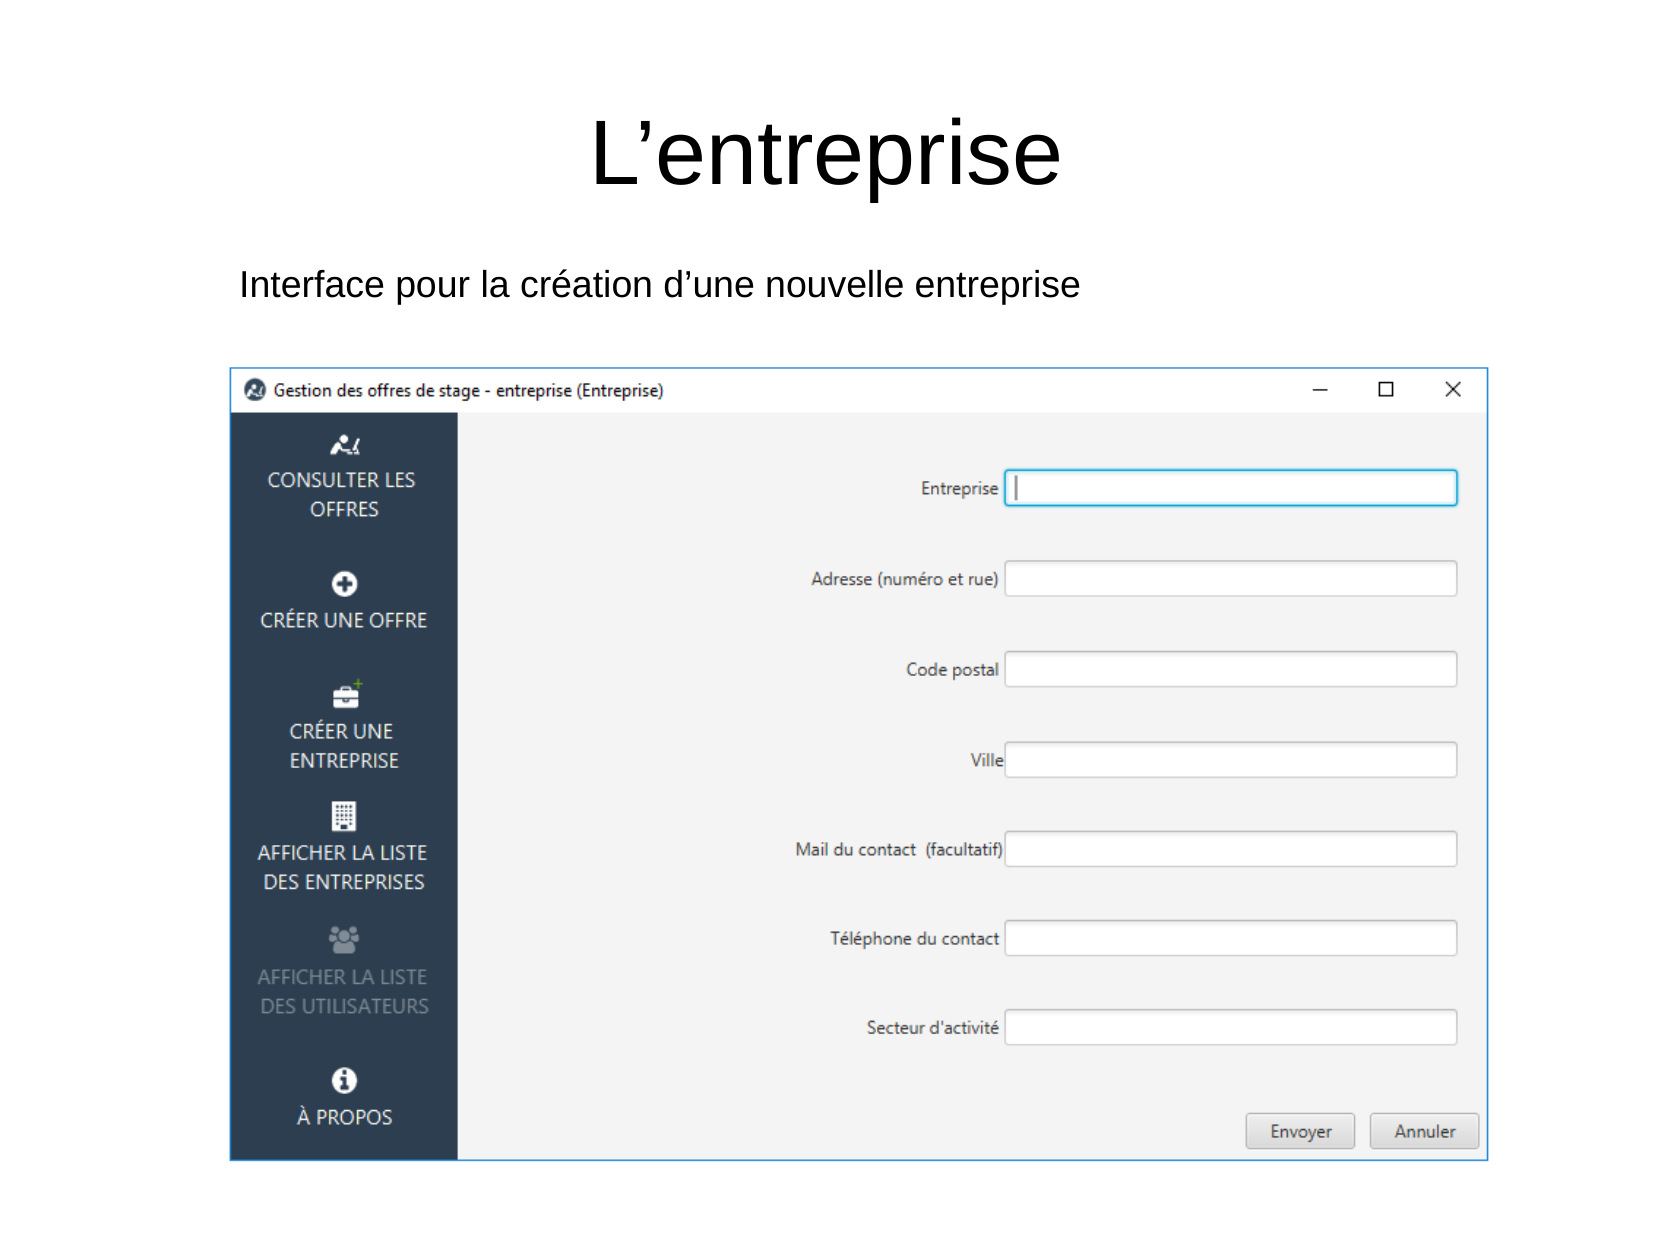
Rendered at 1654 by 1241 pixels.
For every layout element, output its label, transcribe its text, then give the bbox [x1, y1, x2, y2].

text_box Interface pour la création d’une nouvelle entreprise [224, 256, 1607, 398]
title L’entreprise [82, 49, 1571, 257]
picture [224, 398, 1490, 1170]
